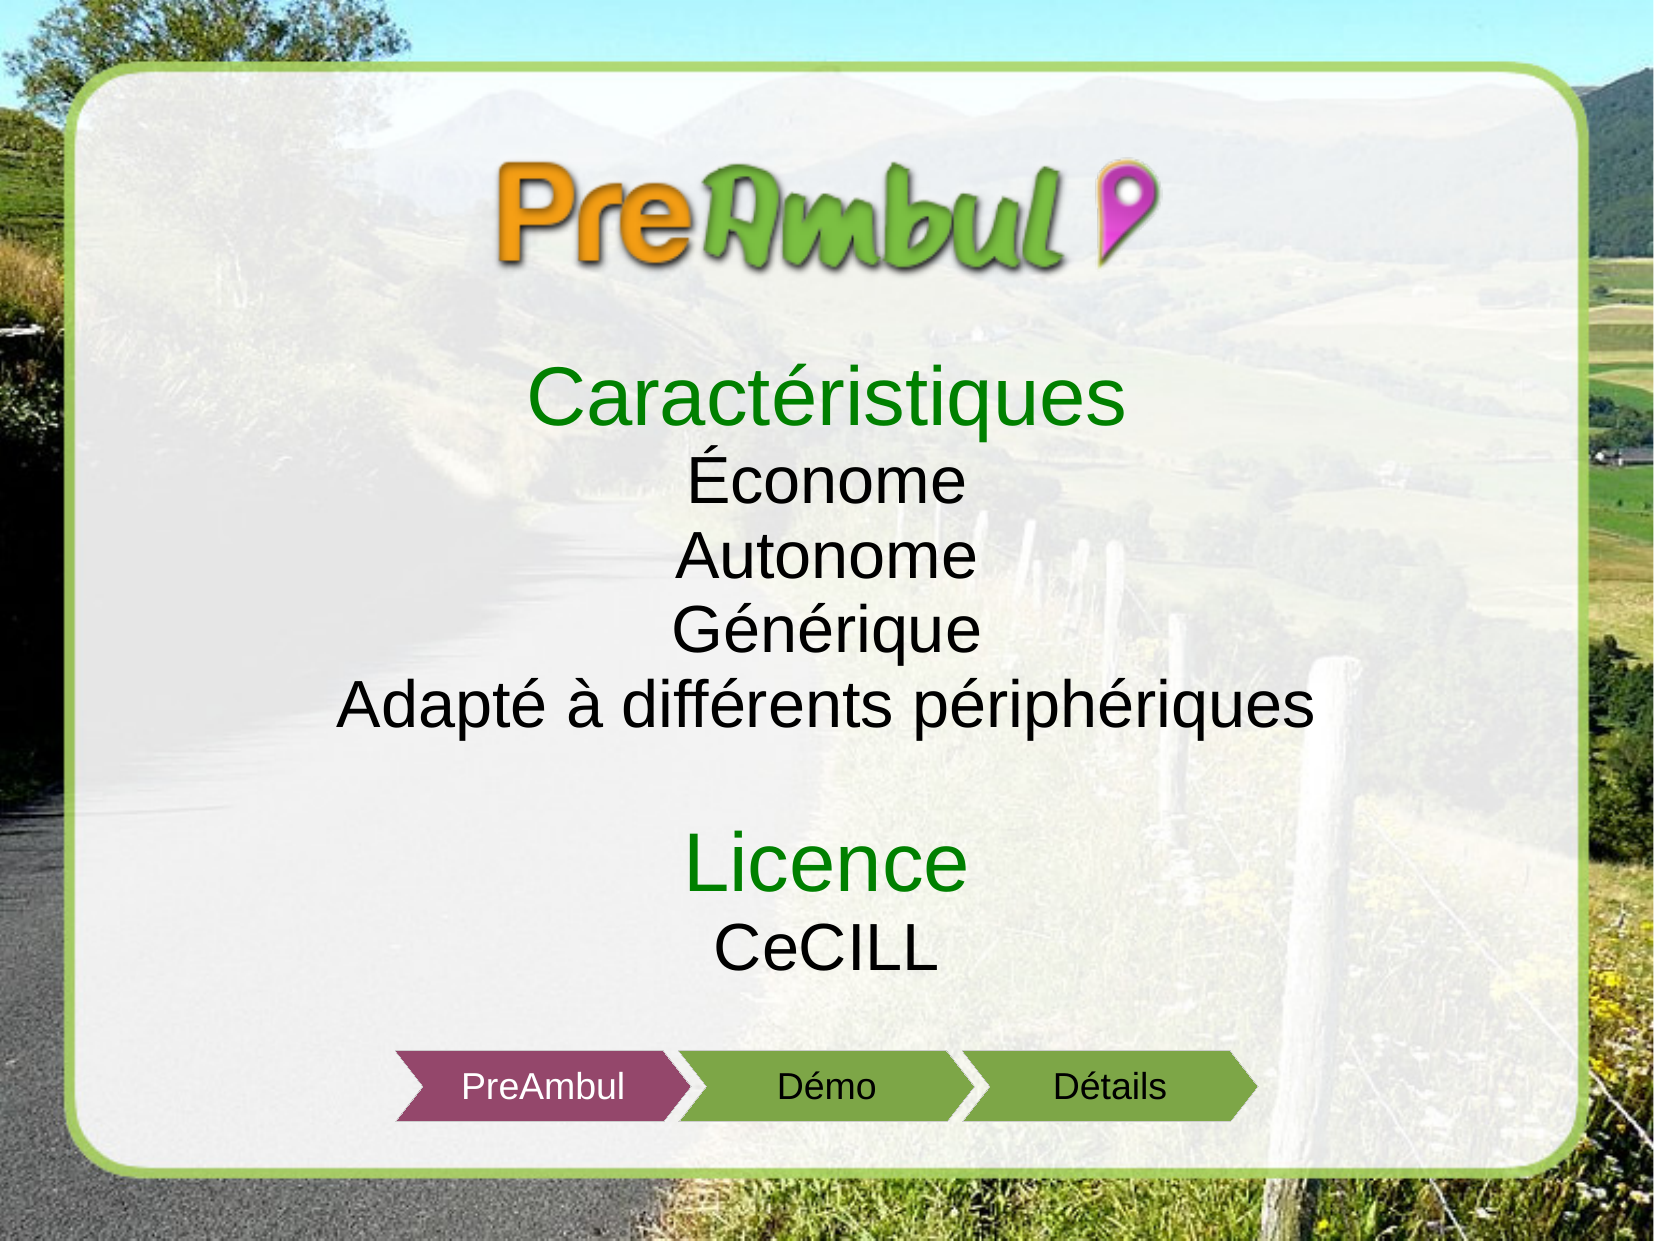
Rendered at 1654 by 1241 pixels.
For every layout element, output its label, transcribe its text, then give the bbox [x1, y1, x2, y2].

text_box Détails [962, 1050, 1259, 1122]
text_box PreAmbul [395, 1050, 692, 1122]
text_box Démo [678, 1050, 975, 1122]
picture [0, 0, 1654, 1241]
subtitle Caractéristiques Économe Autonome Générique Adapté à différents périphériques Licence CeCILL [82, 283, 1571, 1051]
